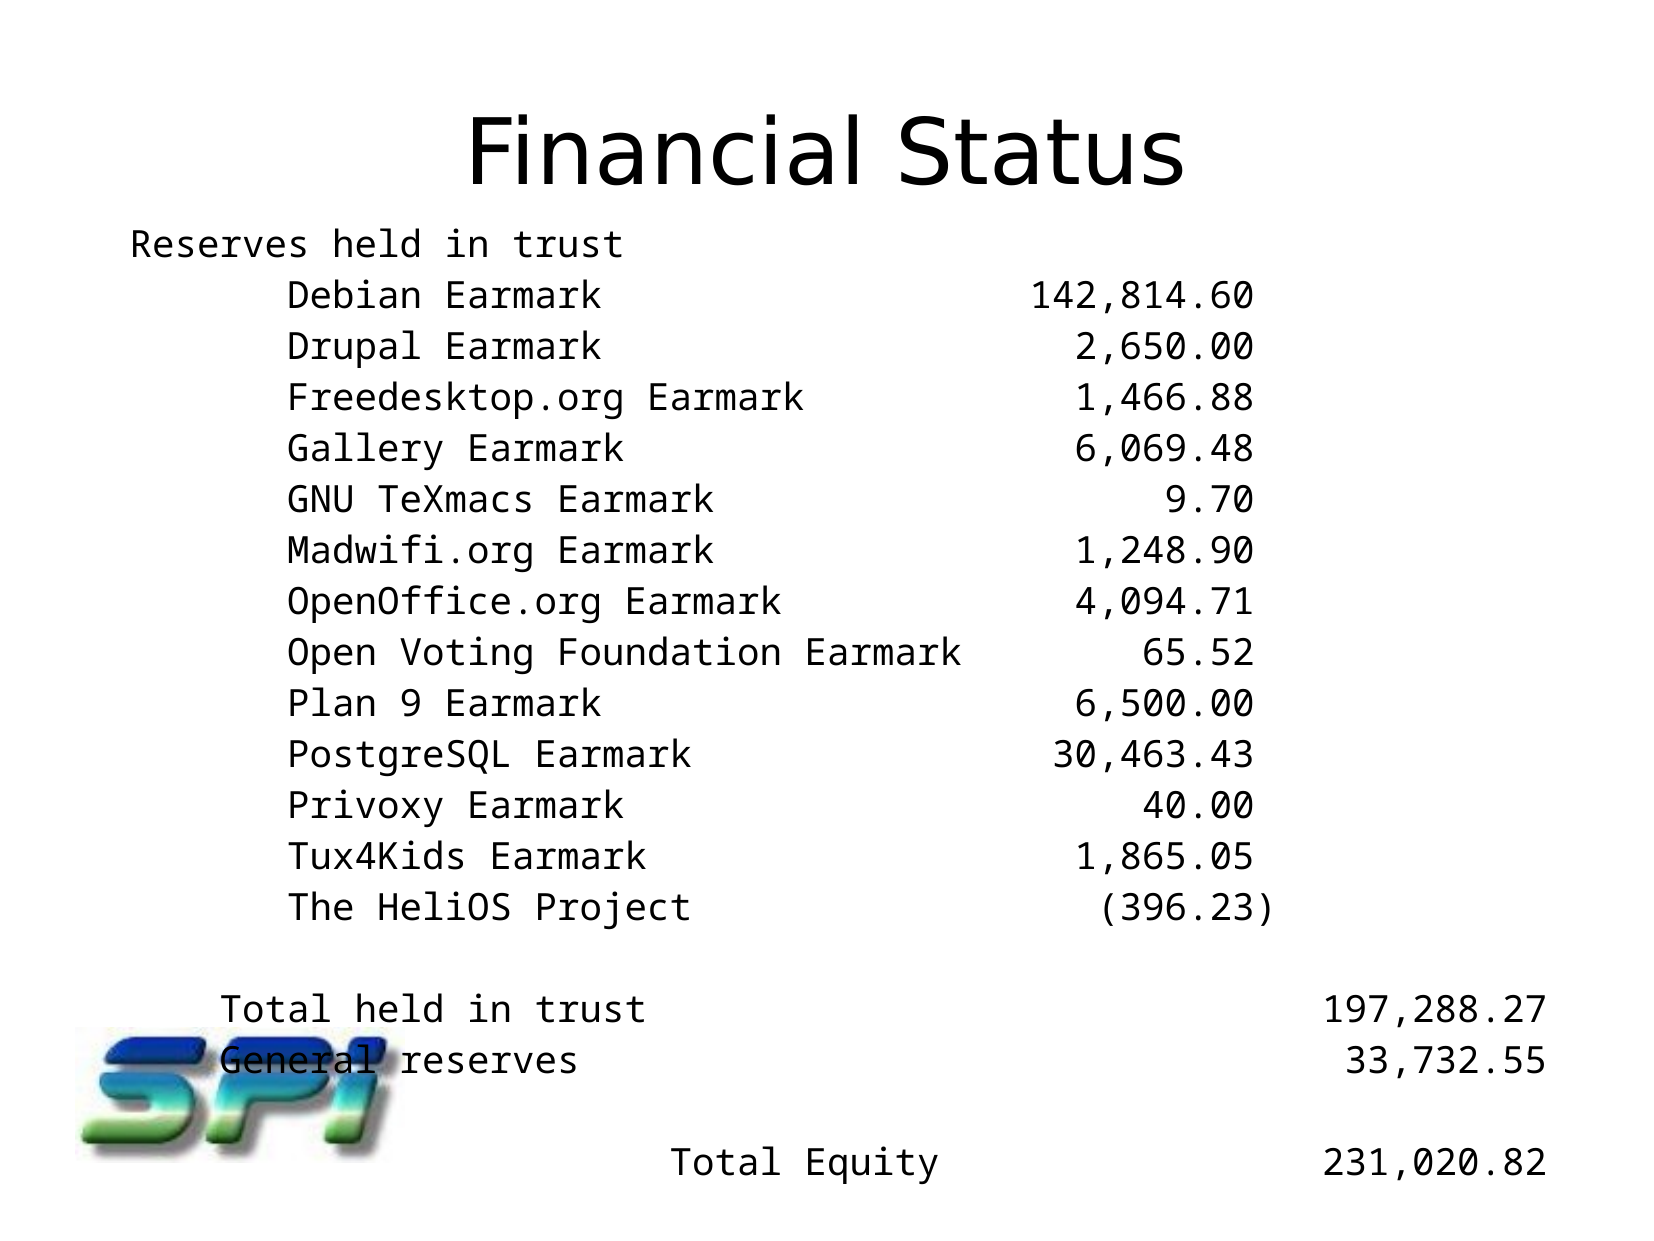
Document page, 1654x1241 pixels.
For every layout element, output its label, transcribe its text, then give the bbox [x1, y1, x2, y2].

title Financial Status [82, 56, 1571, 250]
text_box Reserves held in trust Debian Earmark 142,814.60 Drupal Earmark 2,650.00 Freedesktop.org Earmark 1,466.88 Gallery Earmark 6,069.48 GNU TeXmacs Earmark 9.70 Madwifi.org Earmark 1,248.90 OpenOffice.org Earmark 4,094.71 Open Voting Foundation Earmark 65.52 Plan 9 Earmark 6,500.00 PostgreSQL Earmark 30,463.43 Privoxy Earmark 40.00 Tux4Kids Earmark 1,865.05 The HeliOS Project (396.23) Total held in trust 197,288.27 General reserves 33,732.55 Total Equity 231,020.82 [24, 209, 1600, 1241]
